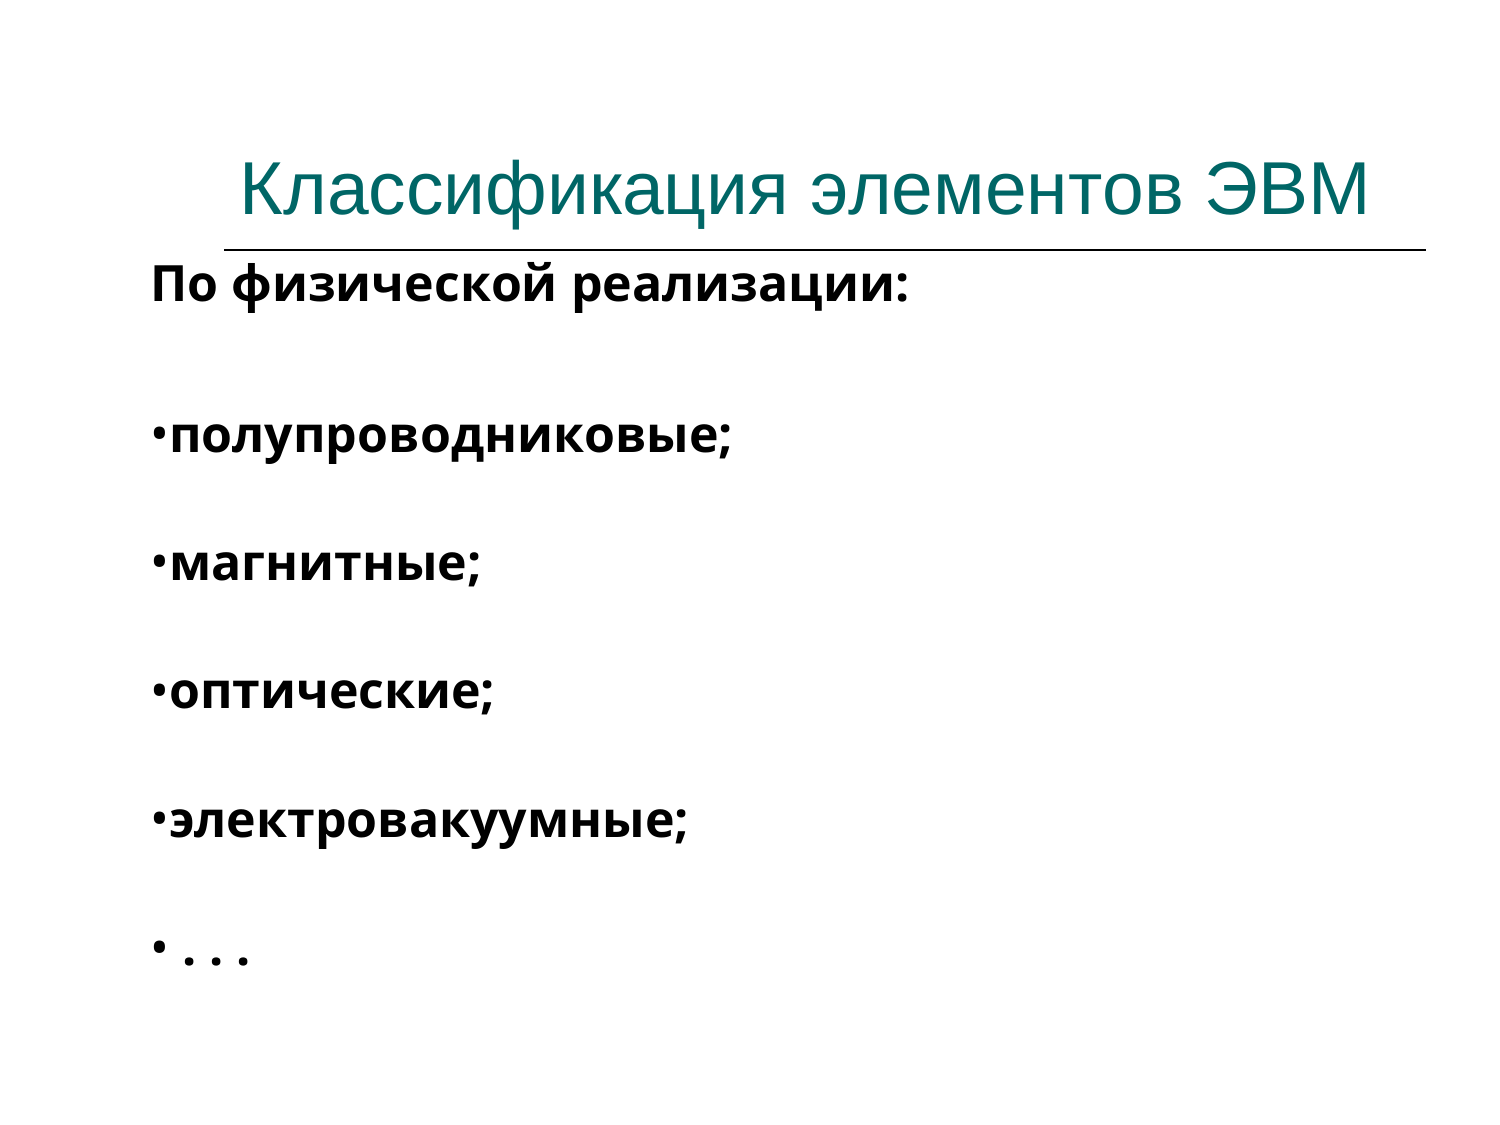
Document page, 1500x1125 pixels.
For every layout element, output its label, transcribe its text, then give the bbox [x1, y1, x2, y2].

text_box По физической реализации: полупроводниковые; магнитные; оптические; электровакуумные; . . . [135, 243, 1500, 984]
title Классификация элементов ЭВМ [224, 49, 1425, 237]
